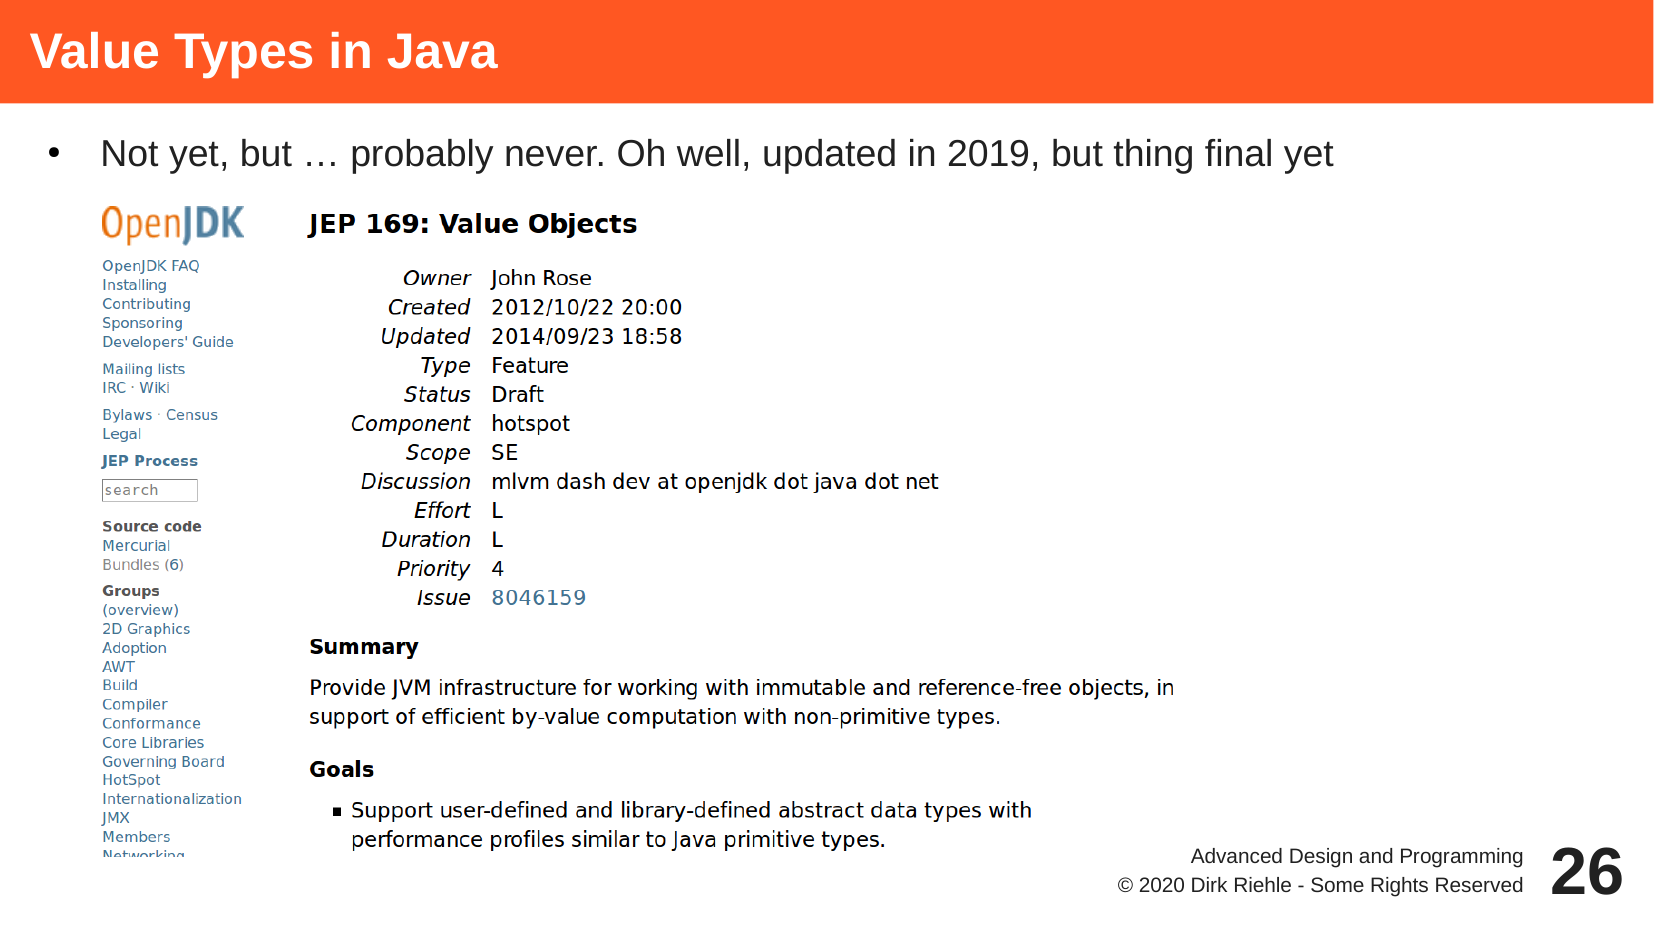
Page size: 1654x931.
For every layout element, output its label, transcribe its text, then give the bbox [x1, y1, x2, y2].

list Not yet, but … probably never. Oh well, updated in 2019, but thing final yet [29, 132, 1625, 813]
title Value Types in Java [0, 0, 1654, 104]
picture [100, 206, 1173, 857]
